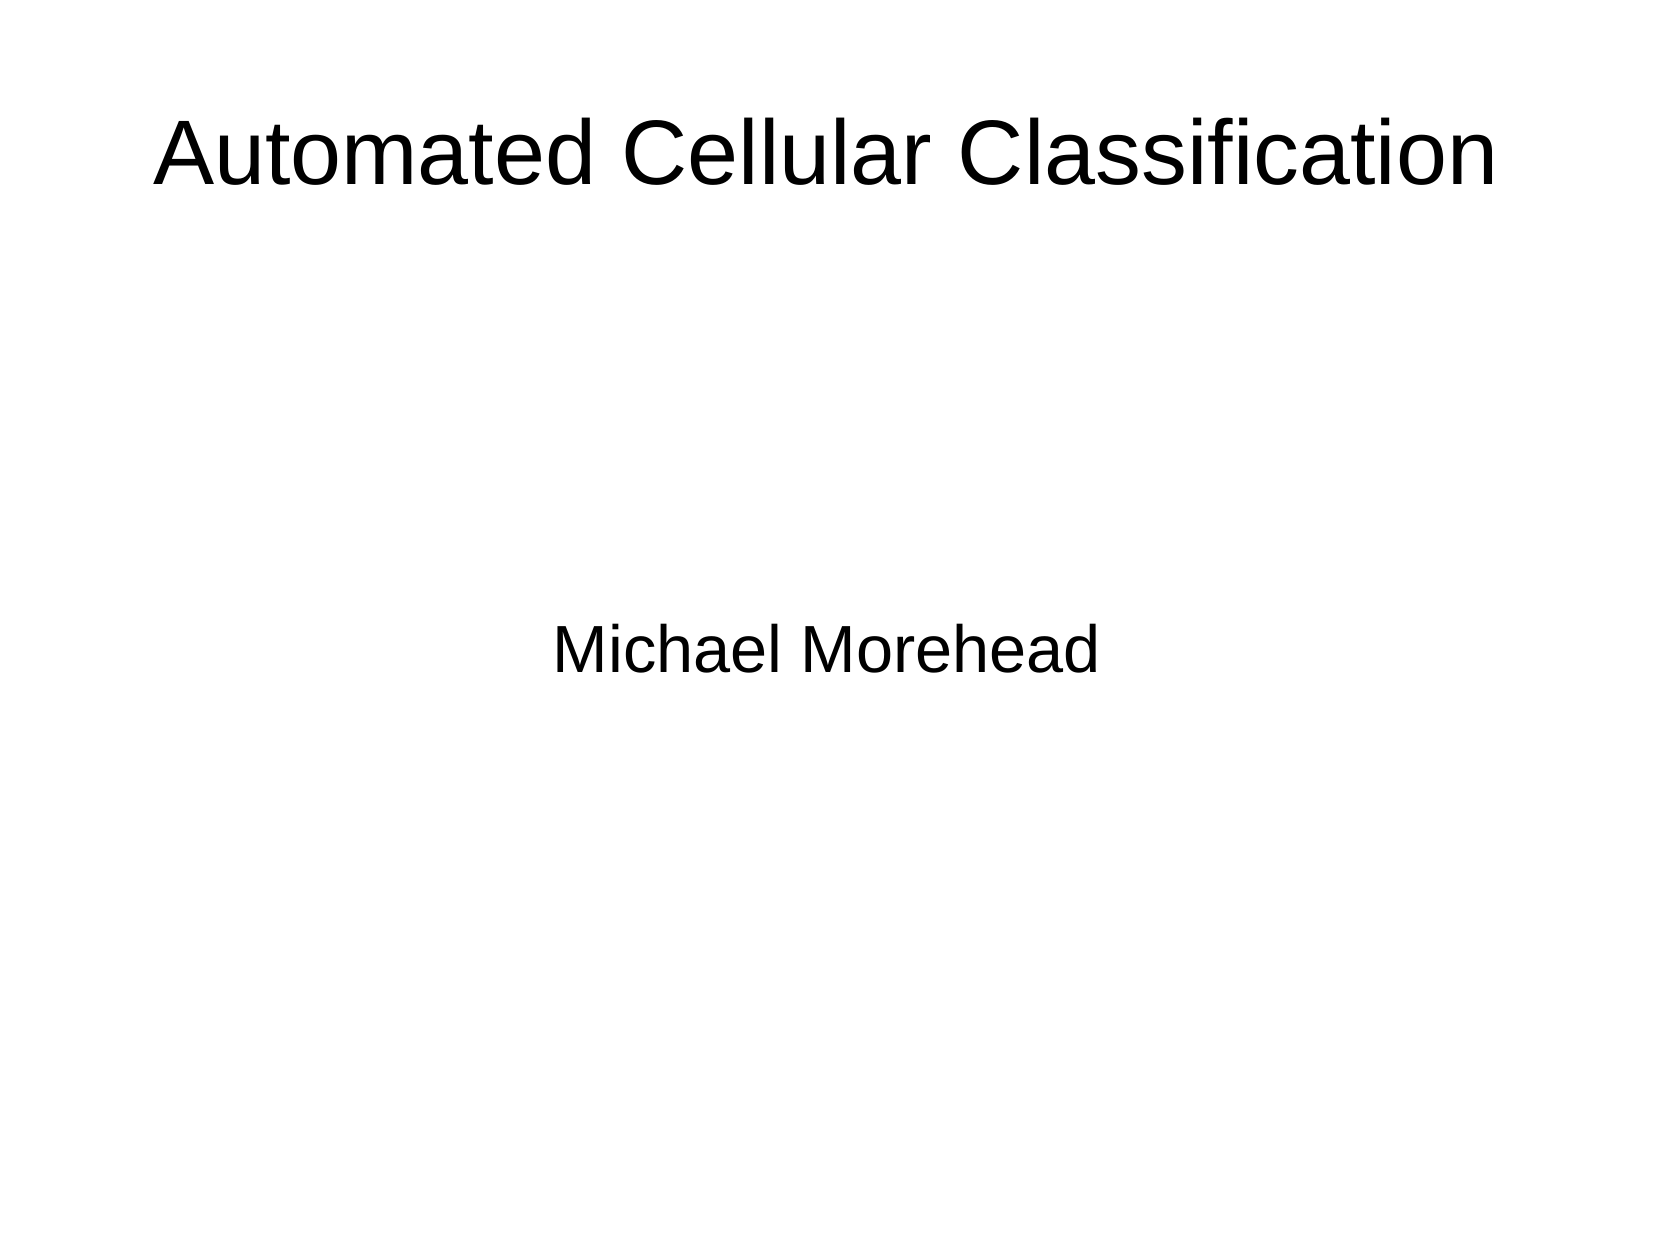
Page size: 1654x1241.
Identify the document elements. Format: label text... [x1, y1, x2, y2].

title Automated Cellular Classification [82, 49, 1571, 257]
subtitle Michael Morehead [82, 290, 1571, 1010]
